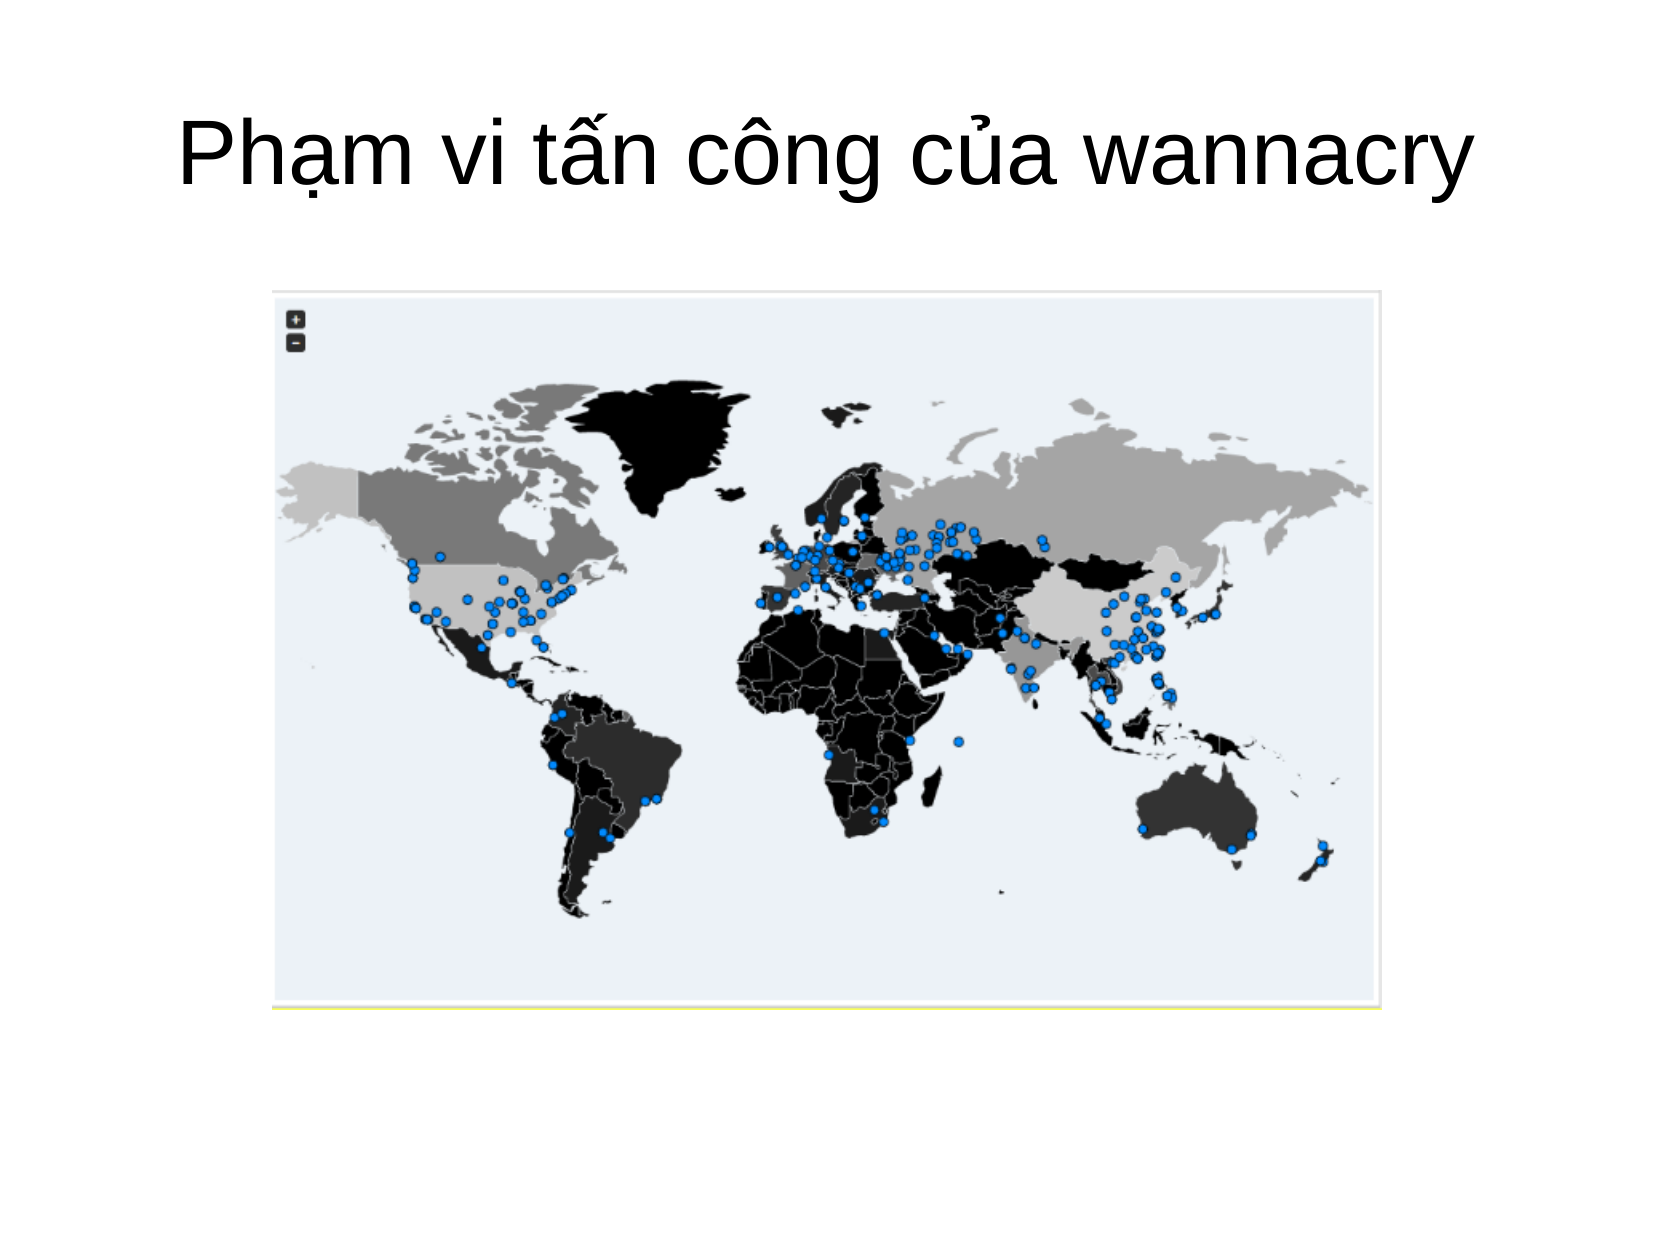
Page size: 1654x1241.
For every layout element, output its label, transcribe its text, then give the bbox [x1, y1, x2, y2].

picture [272, 290, 1382, 1010]
title Phạm vi tấn công của wannacry [82, 49, 1571, 257]
